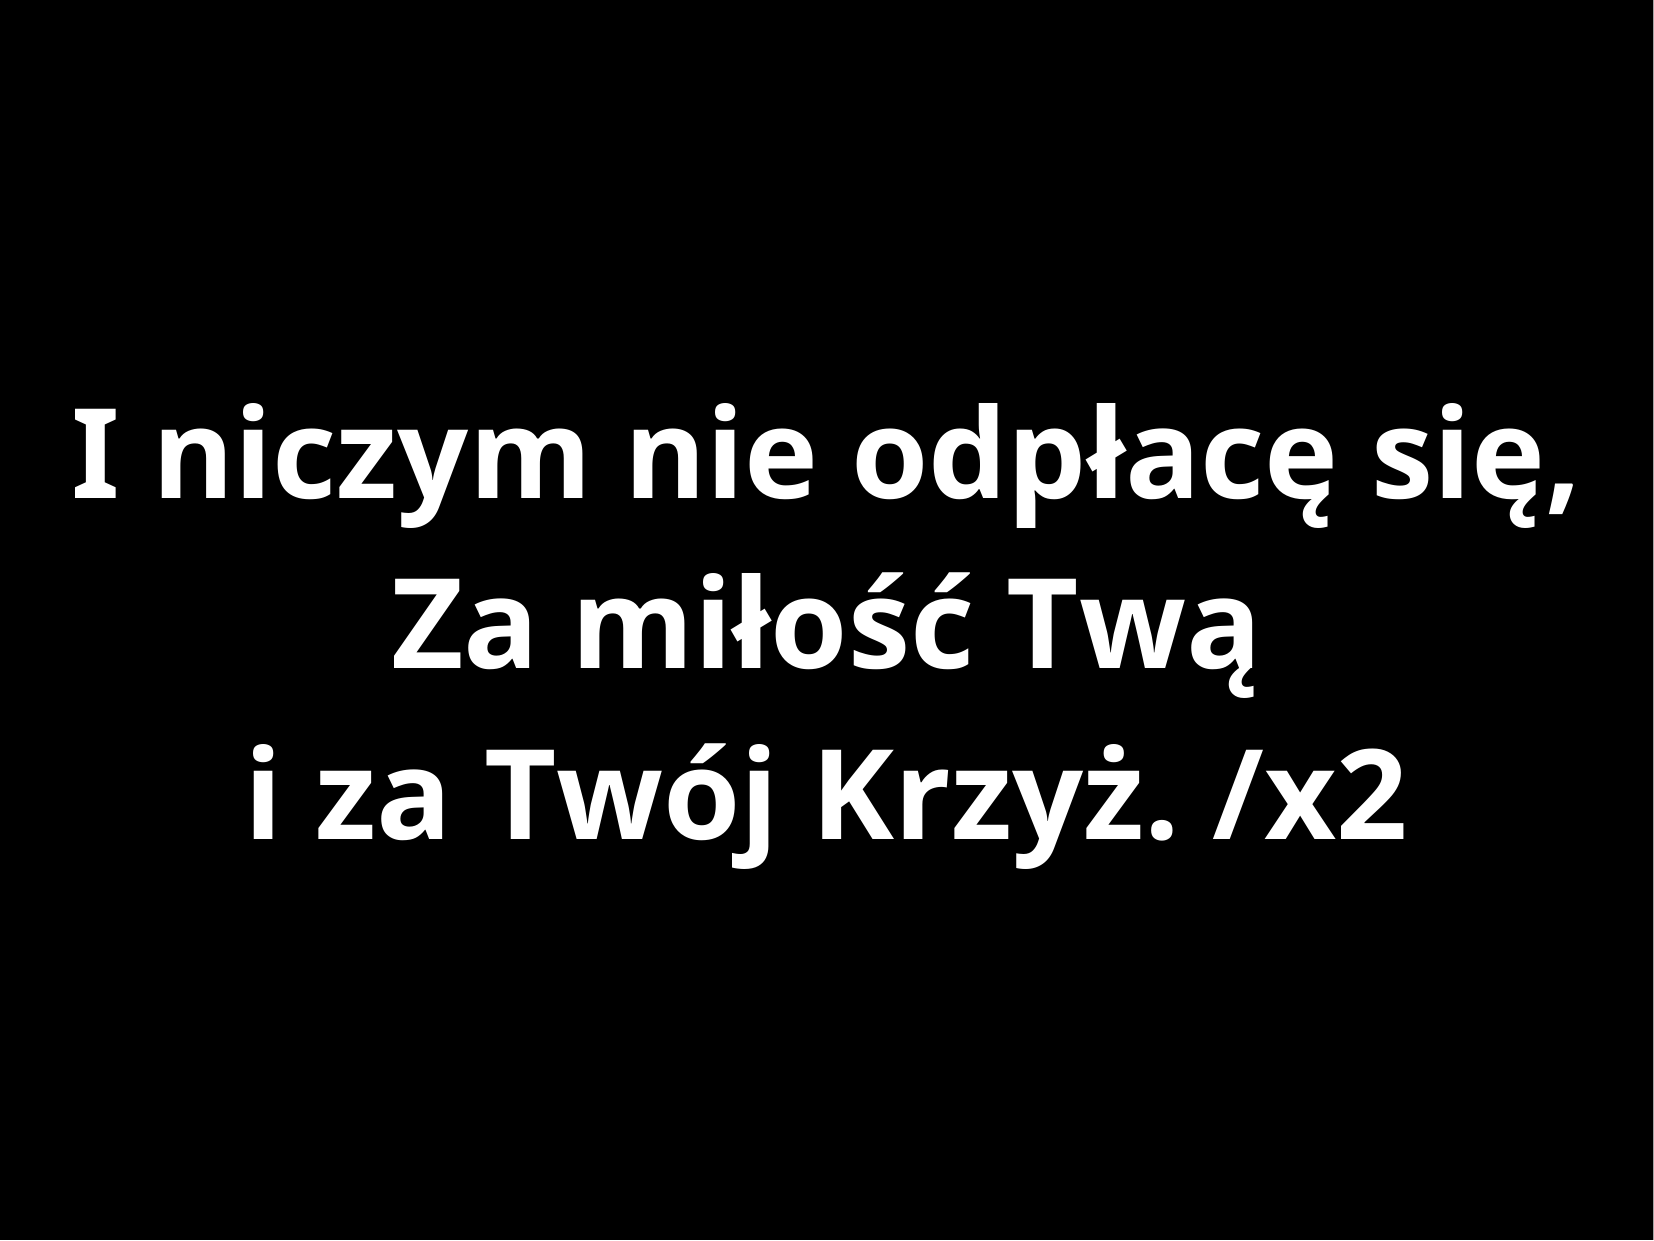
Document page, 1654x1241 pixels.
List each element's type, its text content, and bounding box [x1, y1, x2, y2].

title I niczym nie odpłacę się, Za miłość Twą i za Twój Krzyż. /x2 [0, 0, 1654, 1241]
